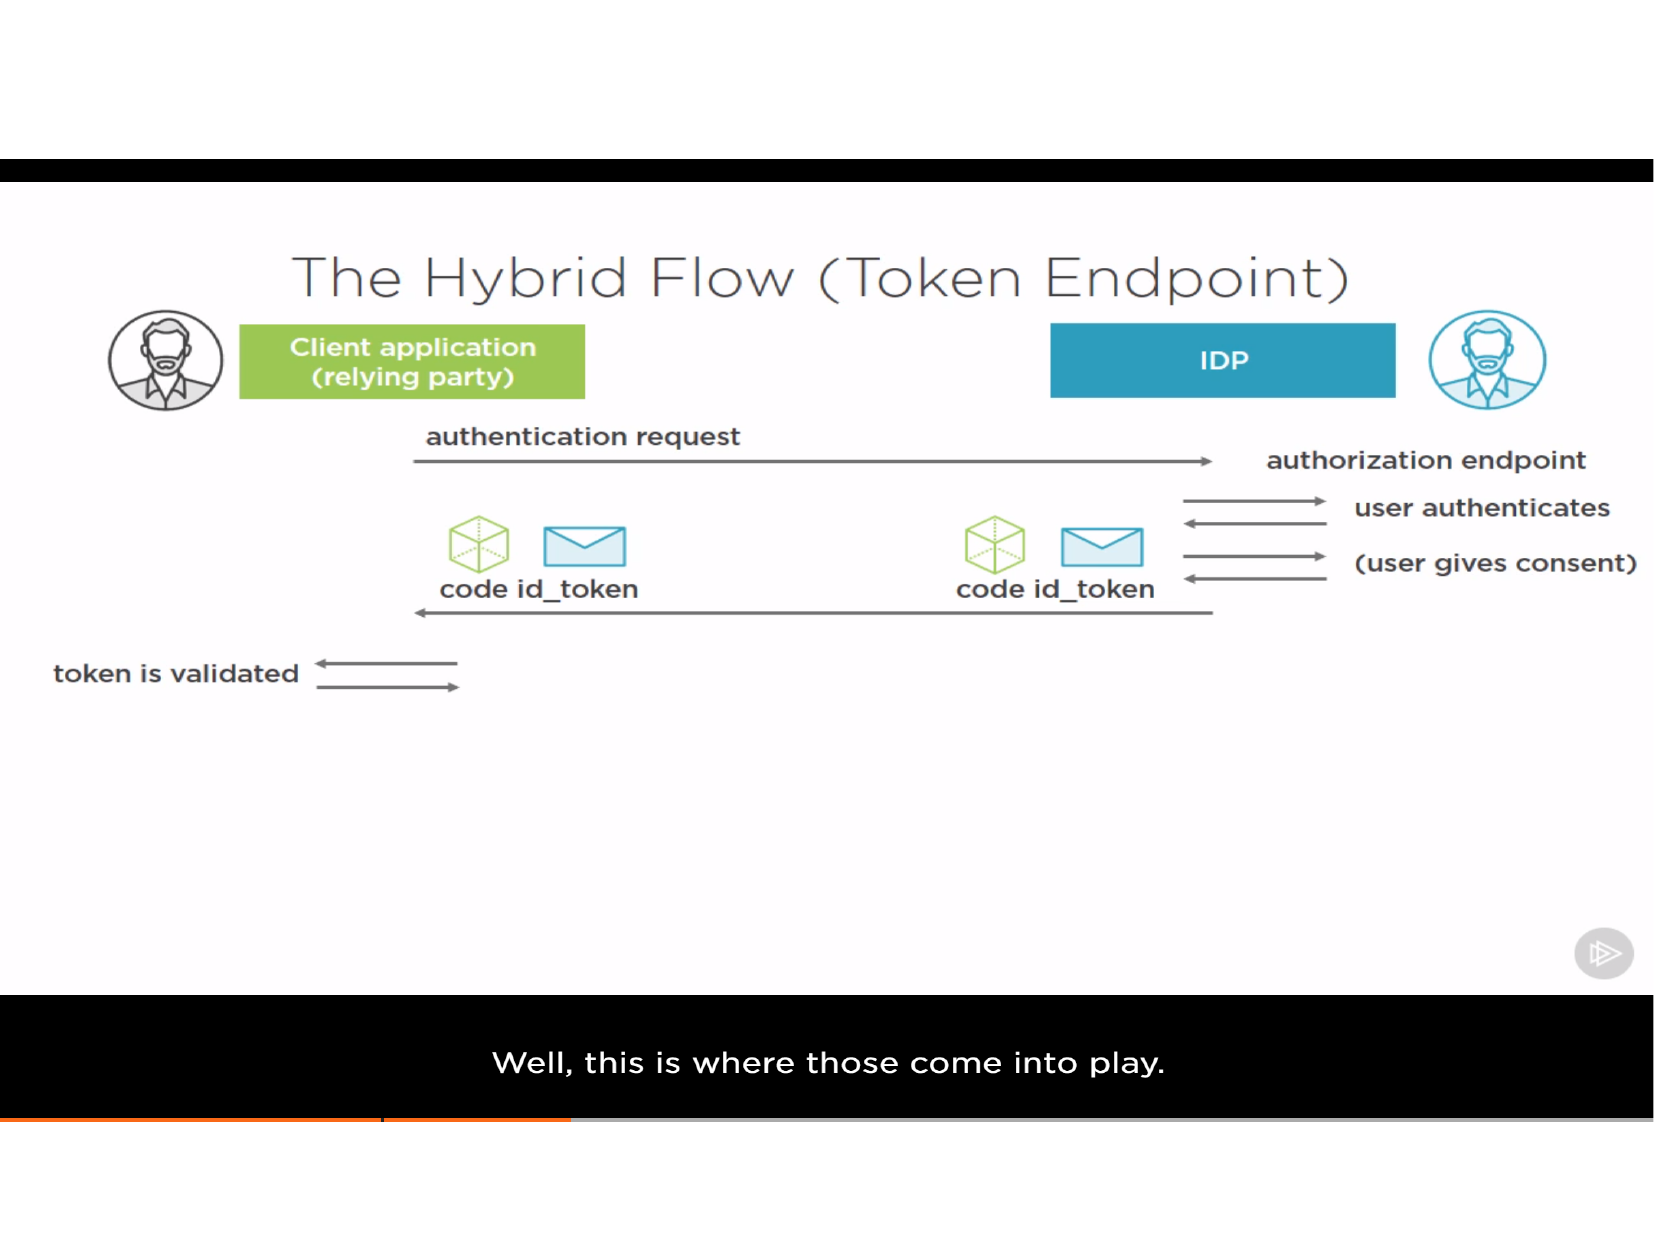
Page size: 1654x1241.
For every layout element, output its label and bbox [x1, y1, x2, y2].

picture [0, 159, 1654, 1123]
